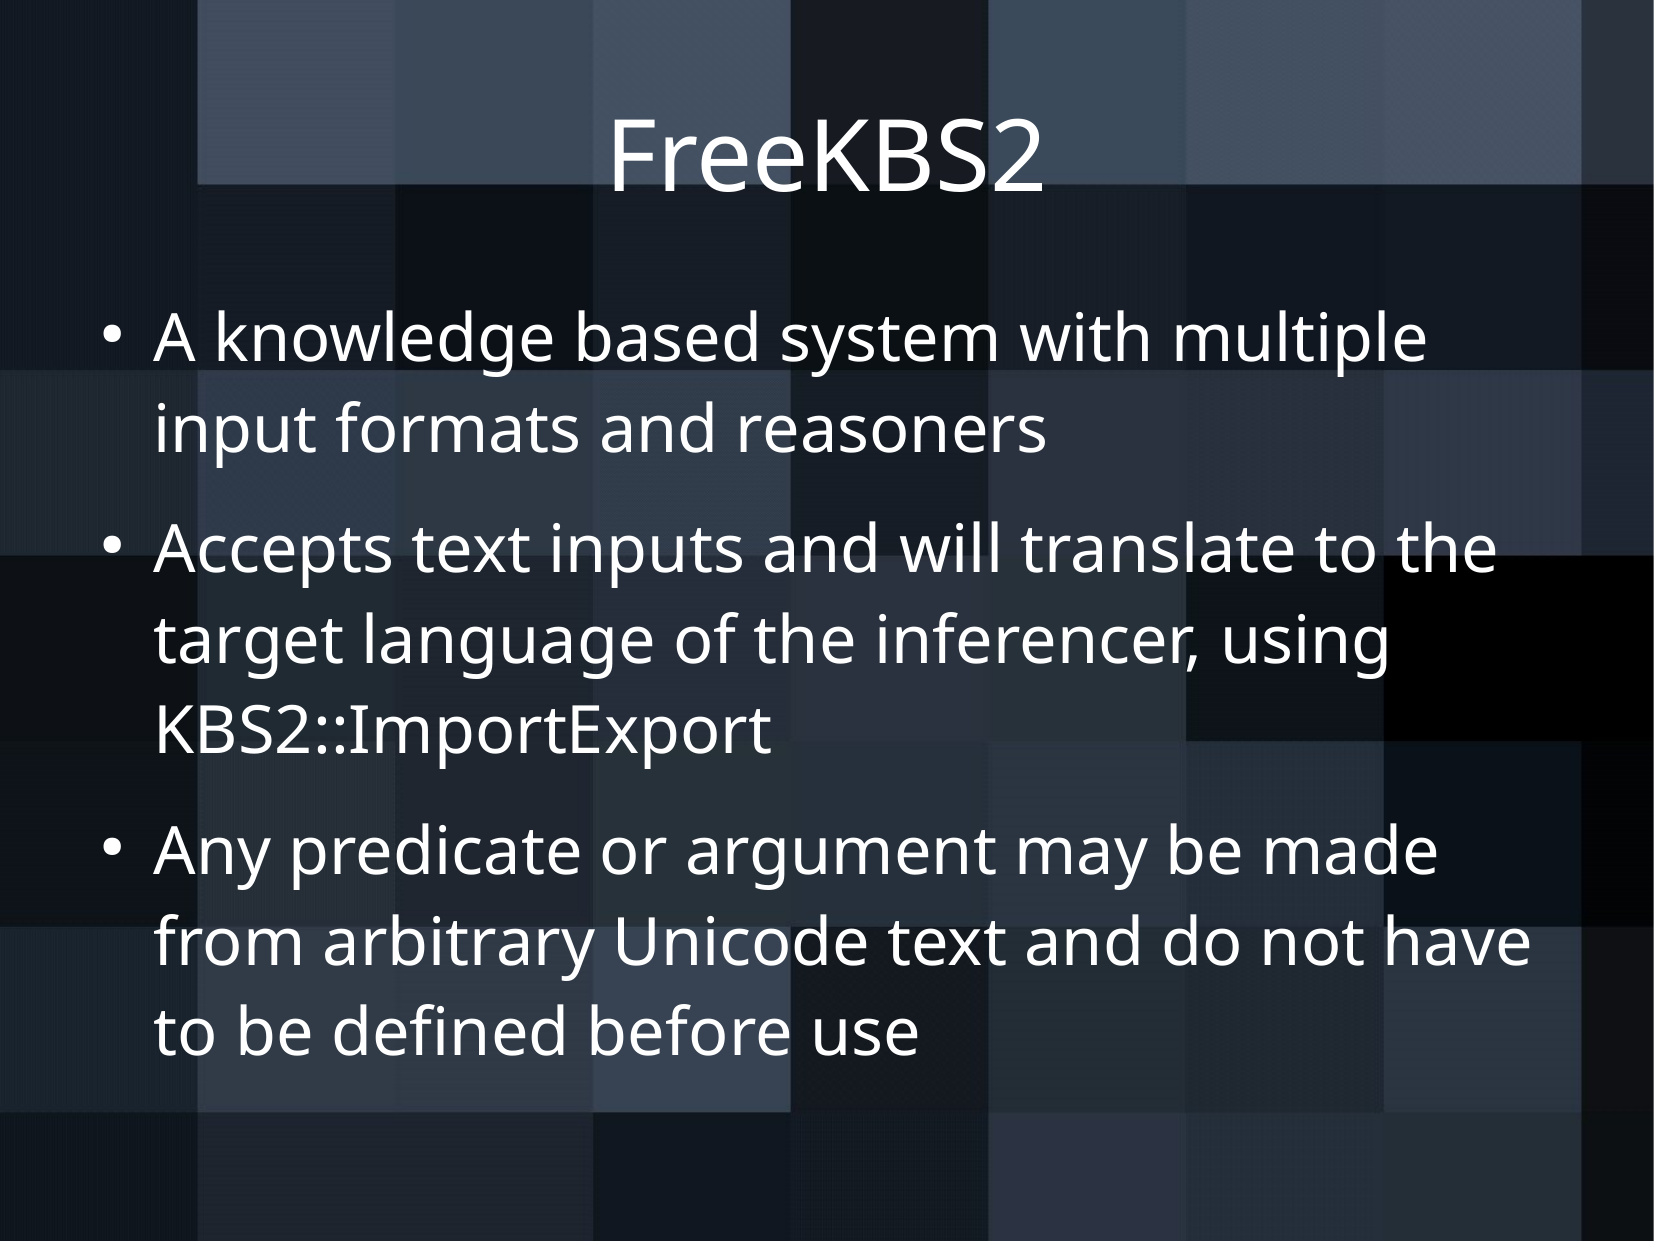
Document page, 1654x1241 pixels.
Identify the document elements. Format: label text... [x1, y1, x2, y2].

list A knowledge based system with multiple input formats and reasoners Accepts text inputs and will translate to the target language of the inferencer, using KBS2::ImportExport Any predicate or argument may be made from arbitrary Unicode text and do not have to be defined before use [82, 290, 1571, 1094]
title FreeKBS2 [82, 56, 1571, 250]
picture [0, 0, 1654, 1241]
